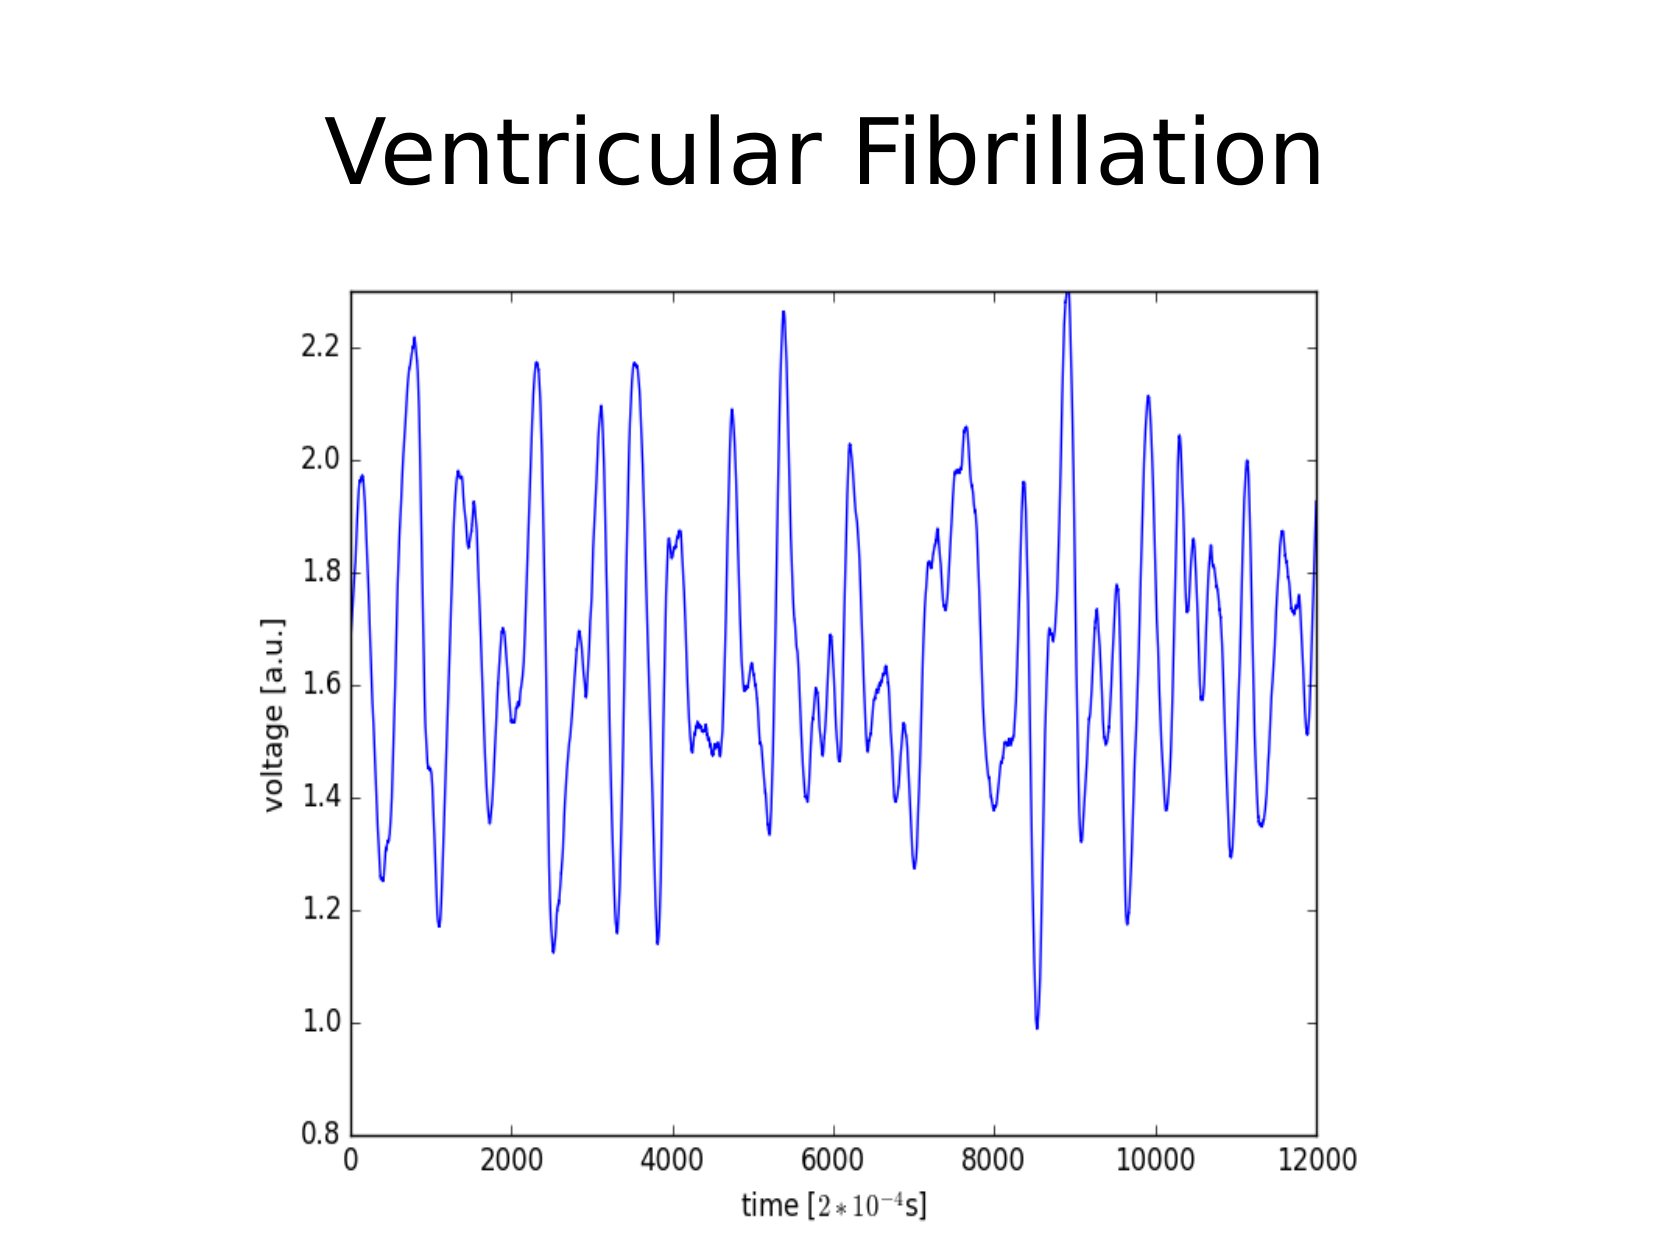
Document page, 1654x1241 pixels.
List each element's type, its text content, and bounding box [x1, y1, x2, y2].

title Ventricular Fibrillation [82, 49, 1571, 257]
picture [195, 186, 1441, 1241]
